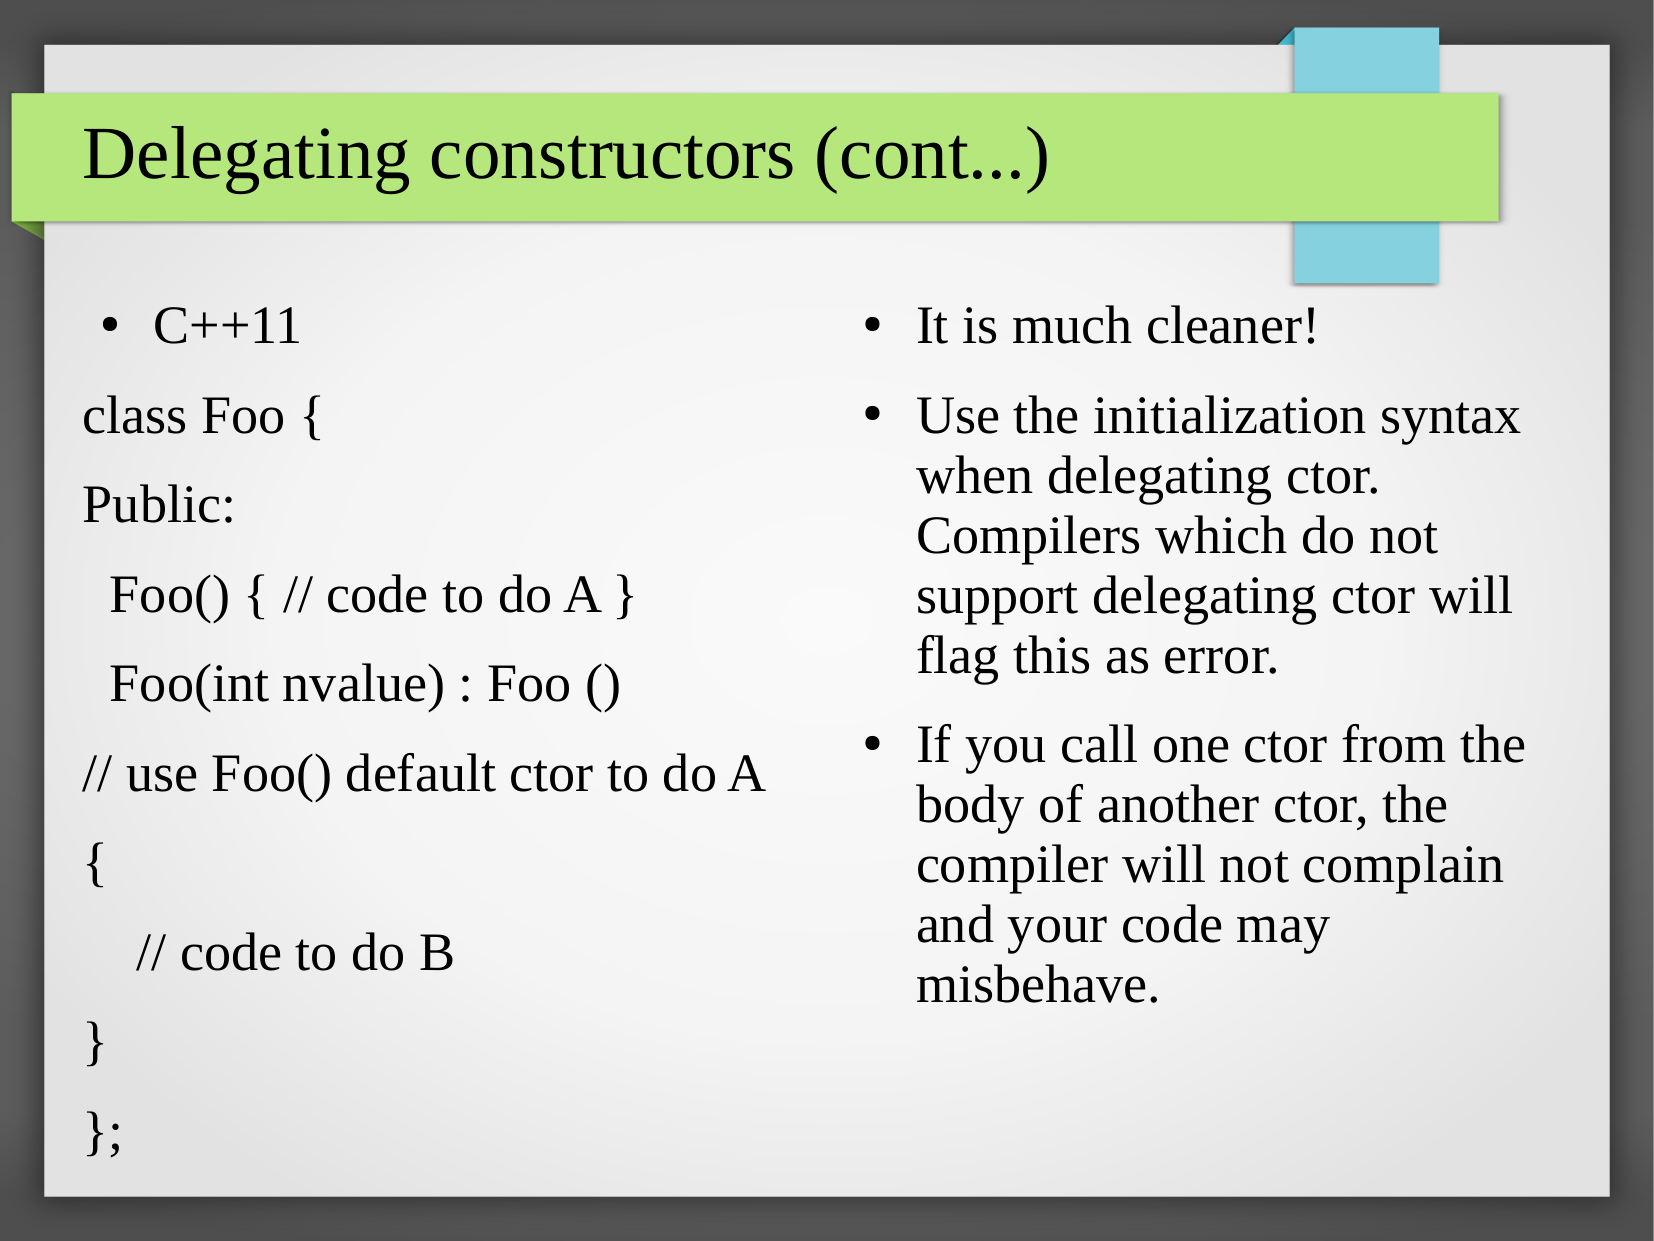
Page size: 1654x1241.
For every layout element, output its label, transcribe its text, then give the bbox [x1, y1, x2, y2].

list C++11 class Foo { Public: Foo() { // code to do A } Foo(int nvalue) : Foo () // use Foo() default ctor to do A { // code to do B } }; [82, 295, 809, 1015]
list It is much cleaner! Use the initialization syntax when delegating ctor. Compilers which do not support delegating ctor will flag this as error. If you call one ctor from the body of another ctor, the compiler will not complain and your code may misbehave. [845, 295, 1572, 1015]
picture [0, 0, 1654, 1241]
title Delegating constructors (cont...) [82, 94, 1264, 213]
